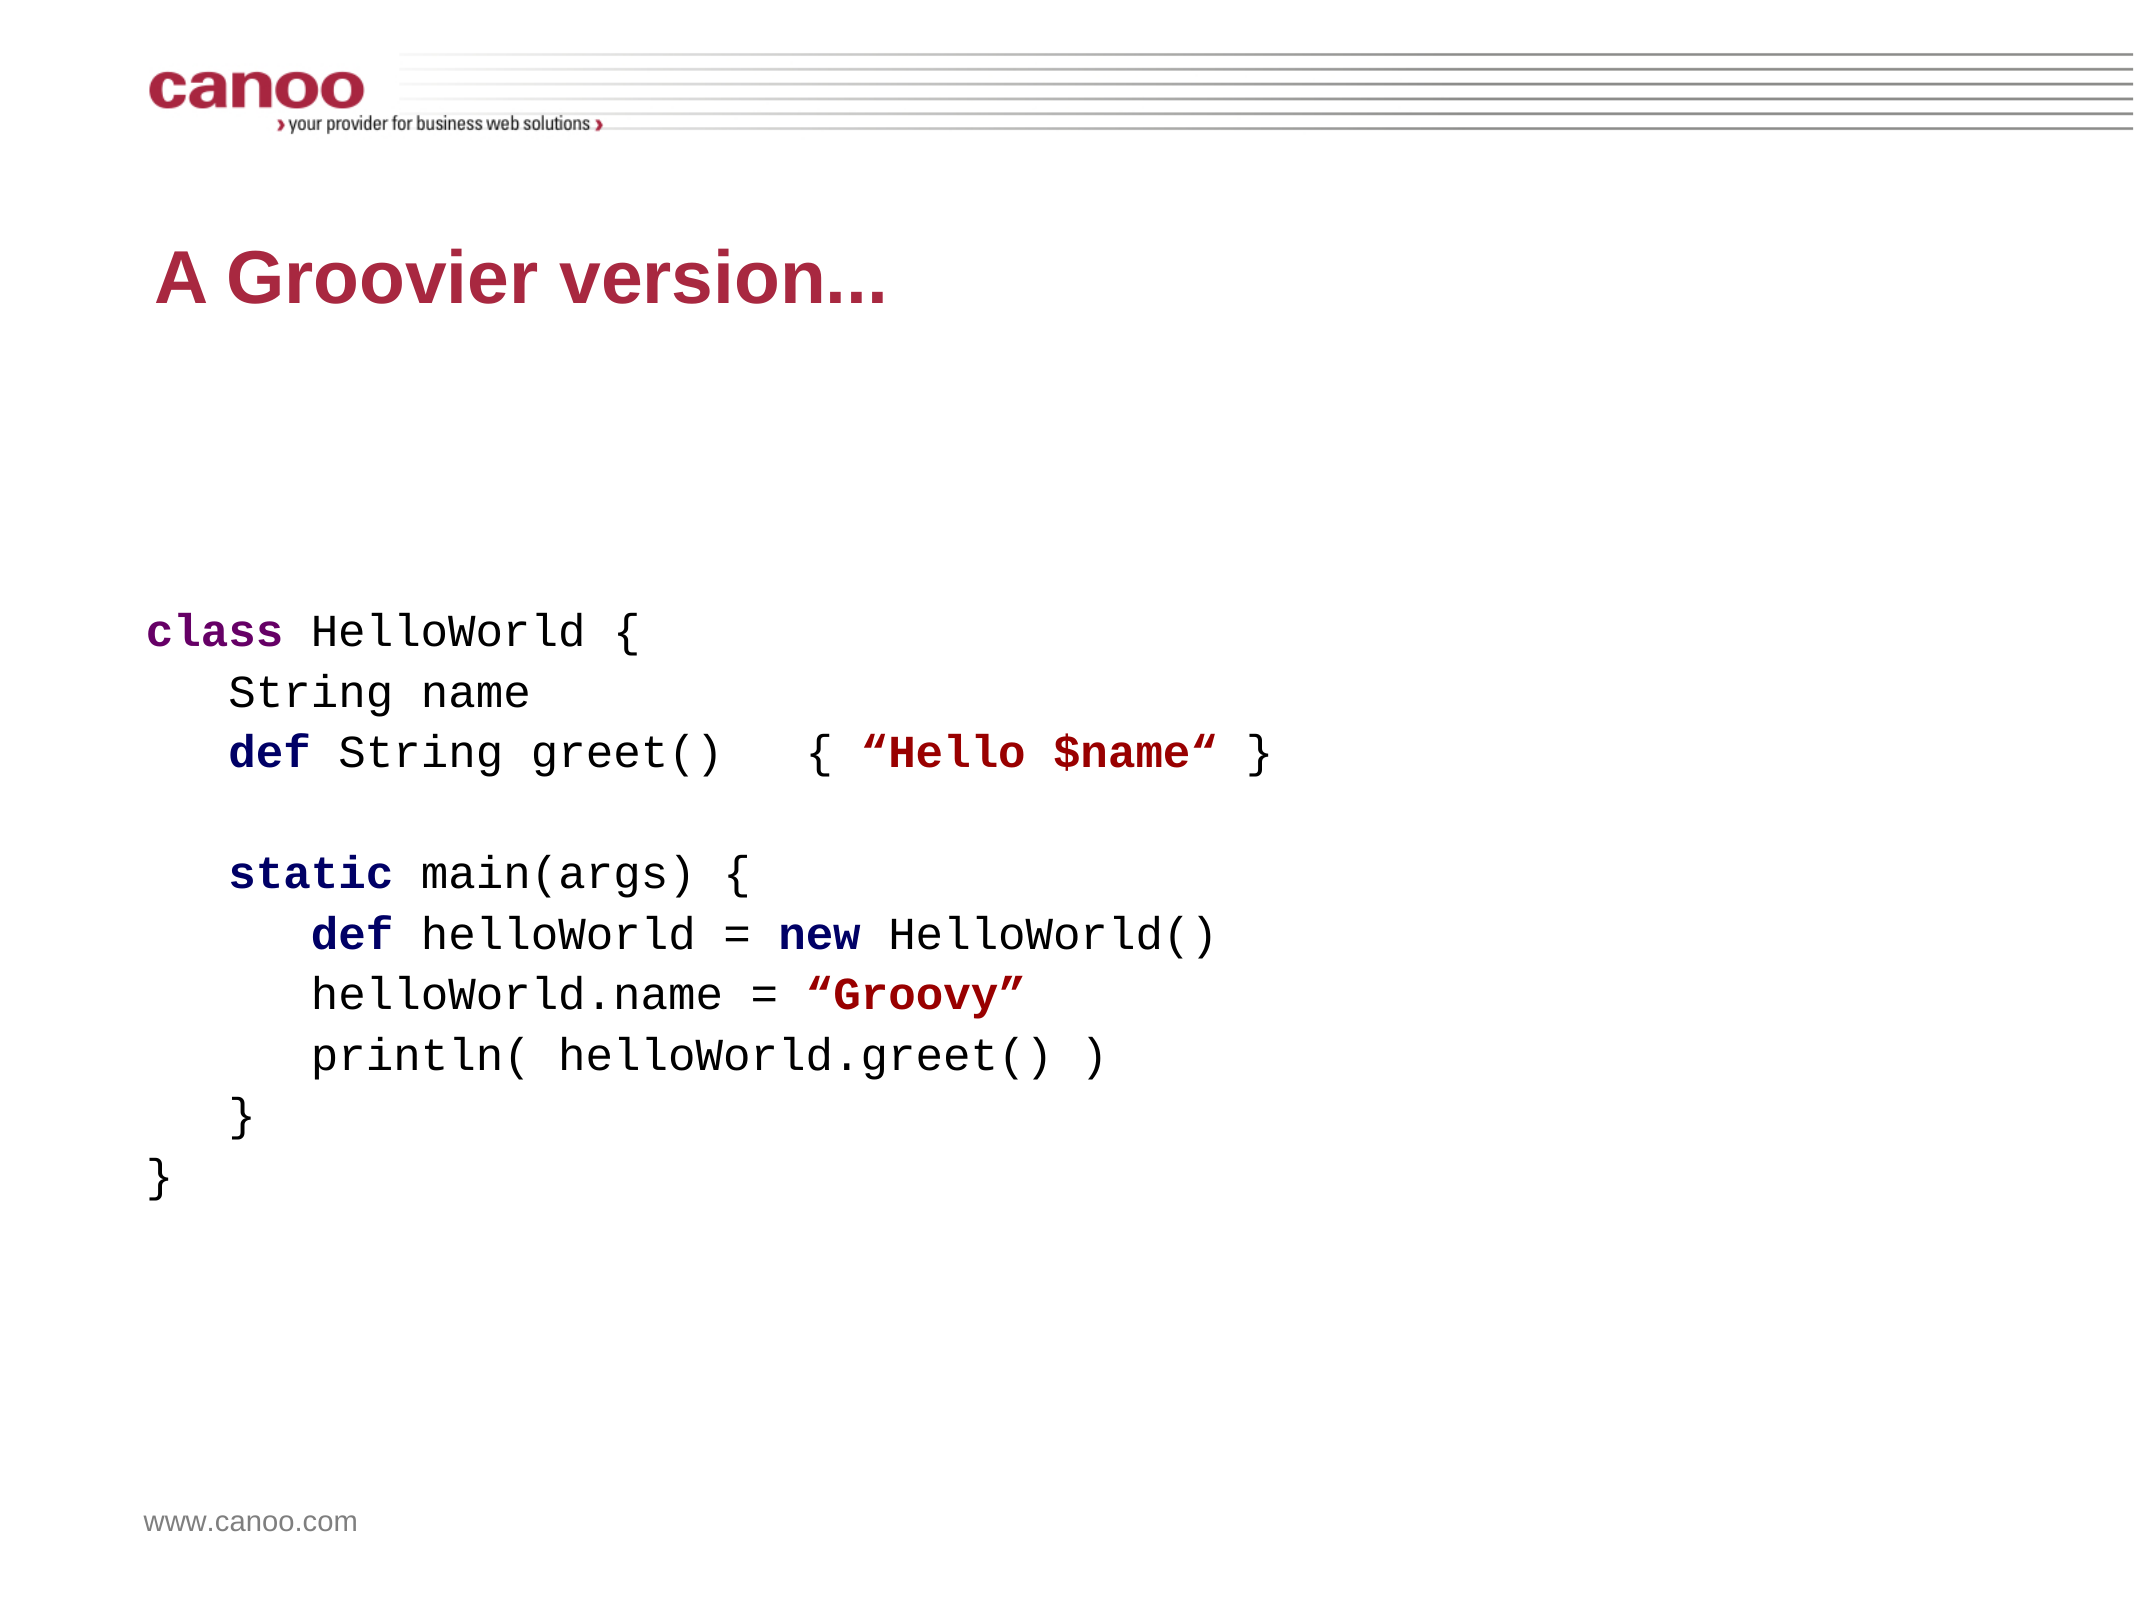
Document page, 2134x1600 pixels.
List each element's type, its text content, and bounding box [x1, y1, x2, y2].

picture [0, 21, 2134, 188]
subtitle class HelloWorld { String name def String greet() { “Hello $name“ } static main(args) { def helloWorld = new HelloWorld() helloWorld.name = “Groovy” println( helloWorld.greet() ) } } [145, 391, 1959, 1404]
title A Groovier version... [145, 220, 1961, 328]
